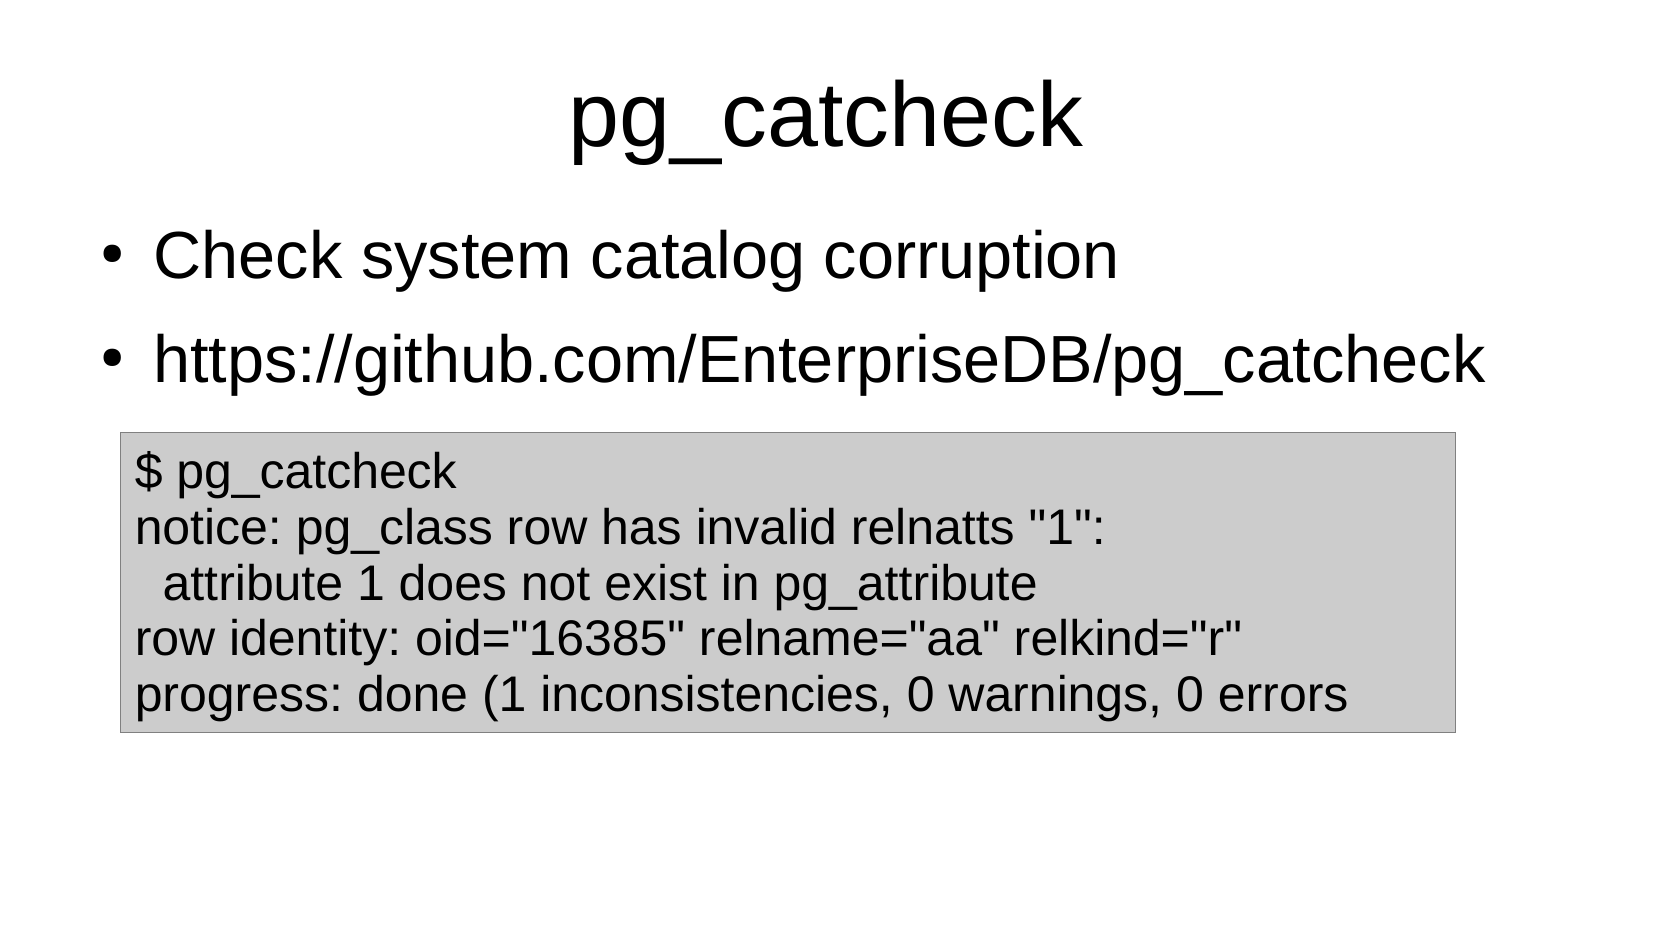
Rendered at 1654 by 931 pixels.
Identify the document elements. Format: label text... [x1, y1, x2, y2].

text_box $ pg_catcheck notice: pg_class row has invalid relnatts "1": attribute 1 does not exist in pg_attribute row identity: oid="16385" relname="aa" relkind="r" progress: done (1 inconsistencies, 0 warnings, 0 errors [120, 432, 1456, 733]
title pg_catcheck [82, 37, 1571, 193]
text_box [82, 217, 1571, 758]
